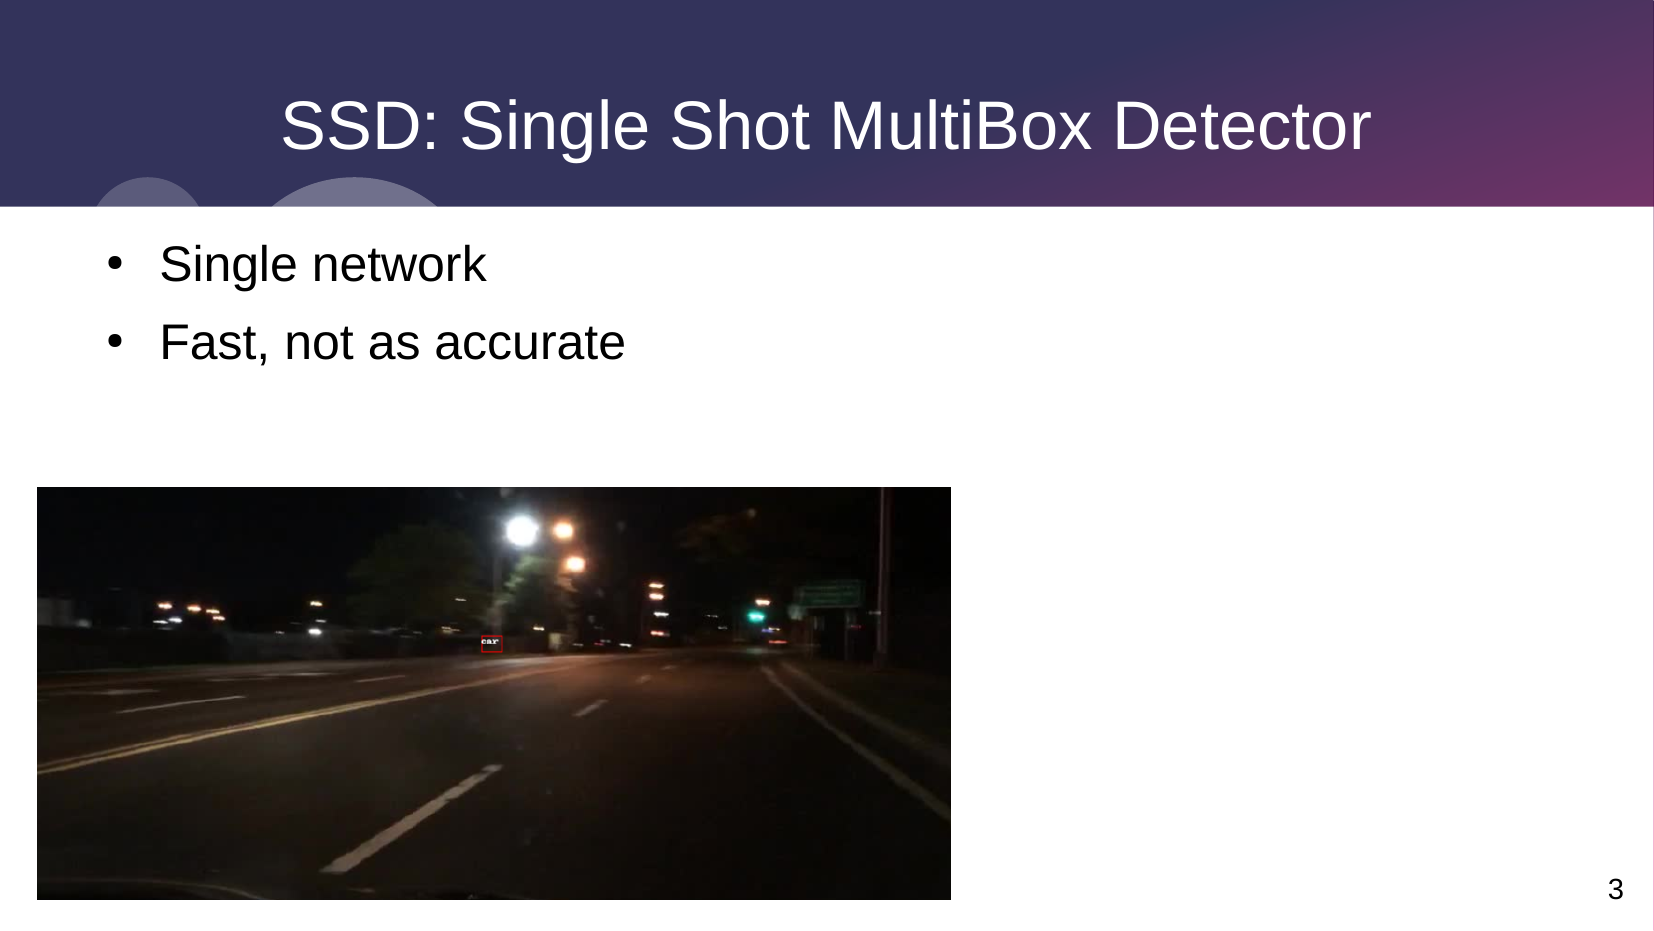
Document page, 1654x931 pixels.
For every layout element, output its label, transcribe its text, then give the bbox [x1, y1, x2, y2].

list Single network Fast, not as accurate [88, 236, 1565, 827]
title SSD: Single Shot MultiBox Detector [88, 44, 1565, 207]
picture [37, 487, 951, 900]
